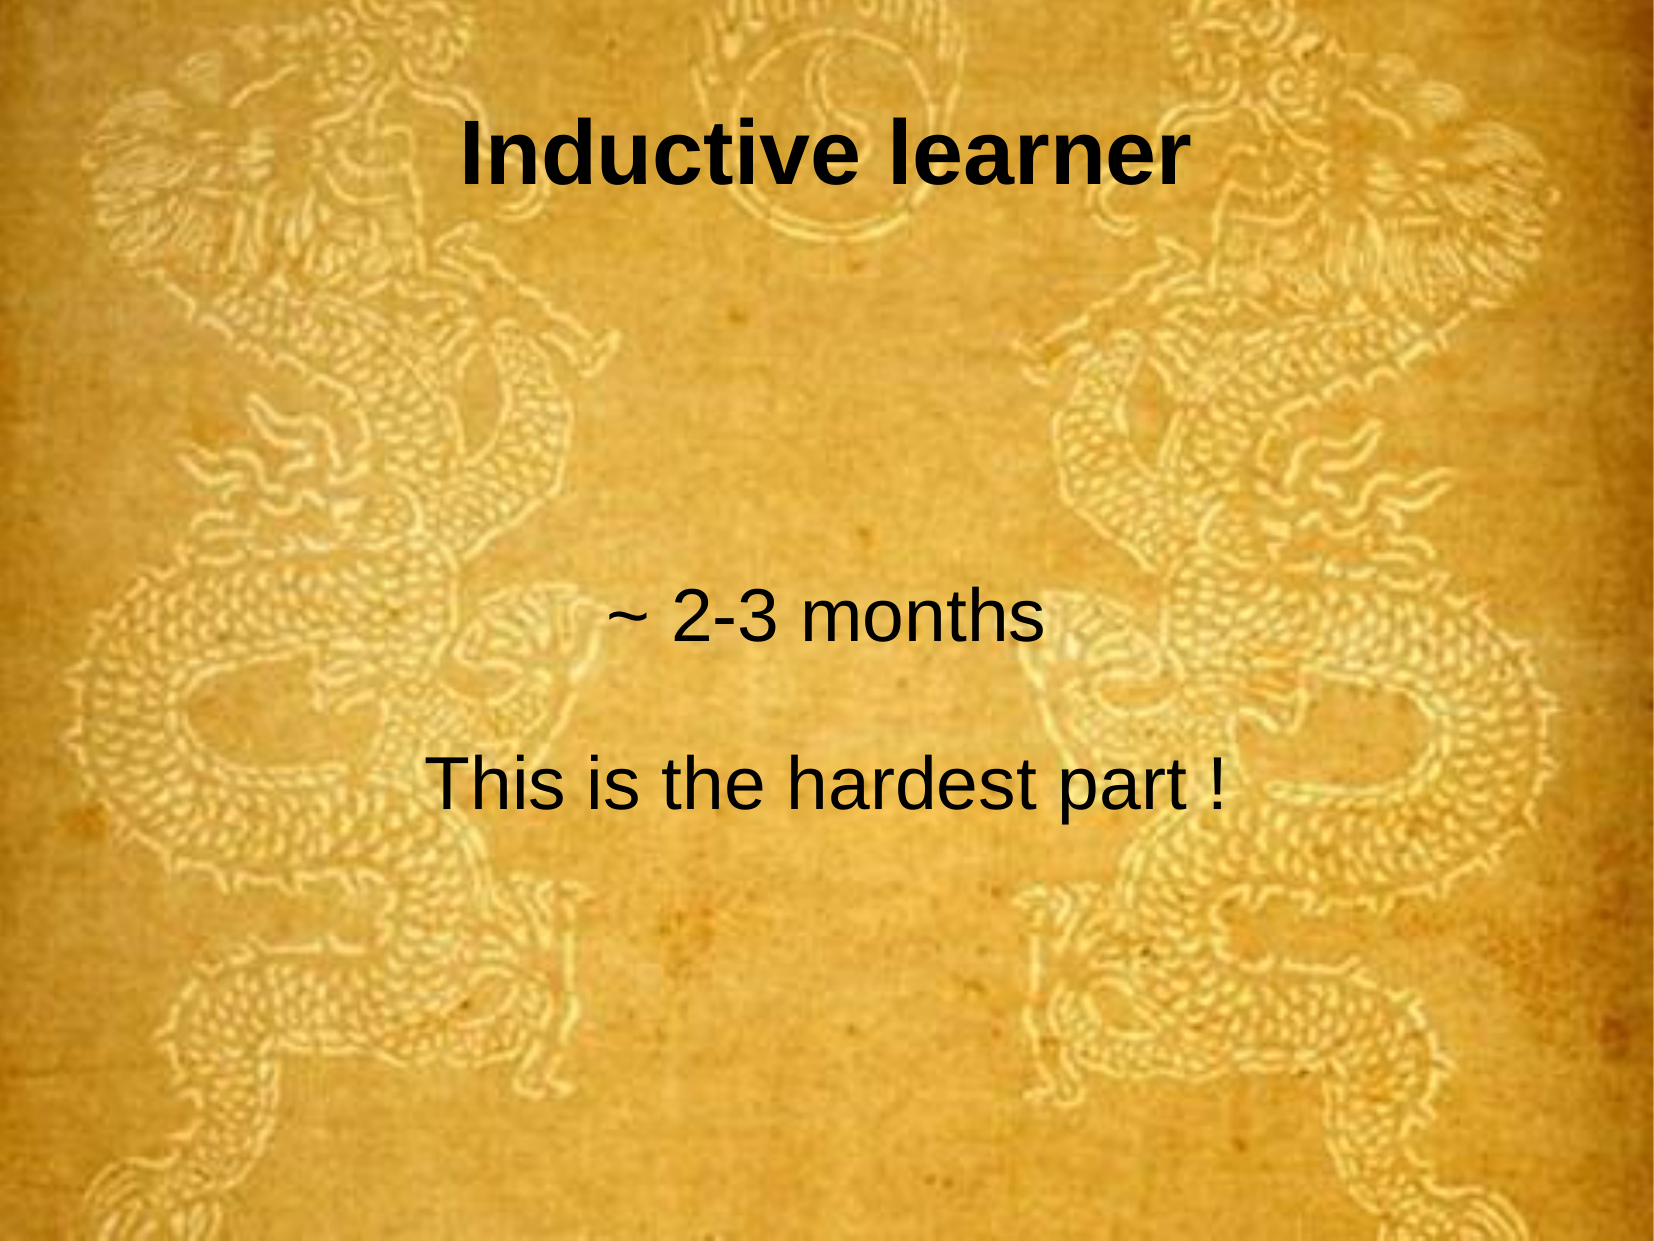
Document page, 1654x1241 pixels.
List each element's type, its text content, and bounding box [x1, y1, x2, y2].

picture [0, 0, 1654, 1241]
title Inductive learner [82, 56, 1571, 250]
subtitle ~ 2-3 months This is the hardest part ! [82, 297, 1571, 1102]
